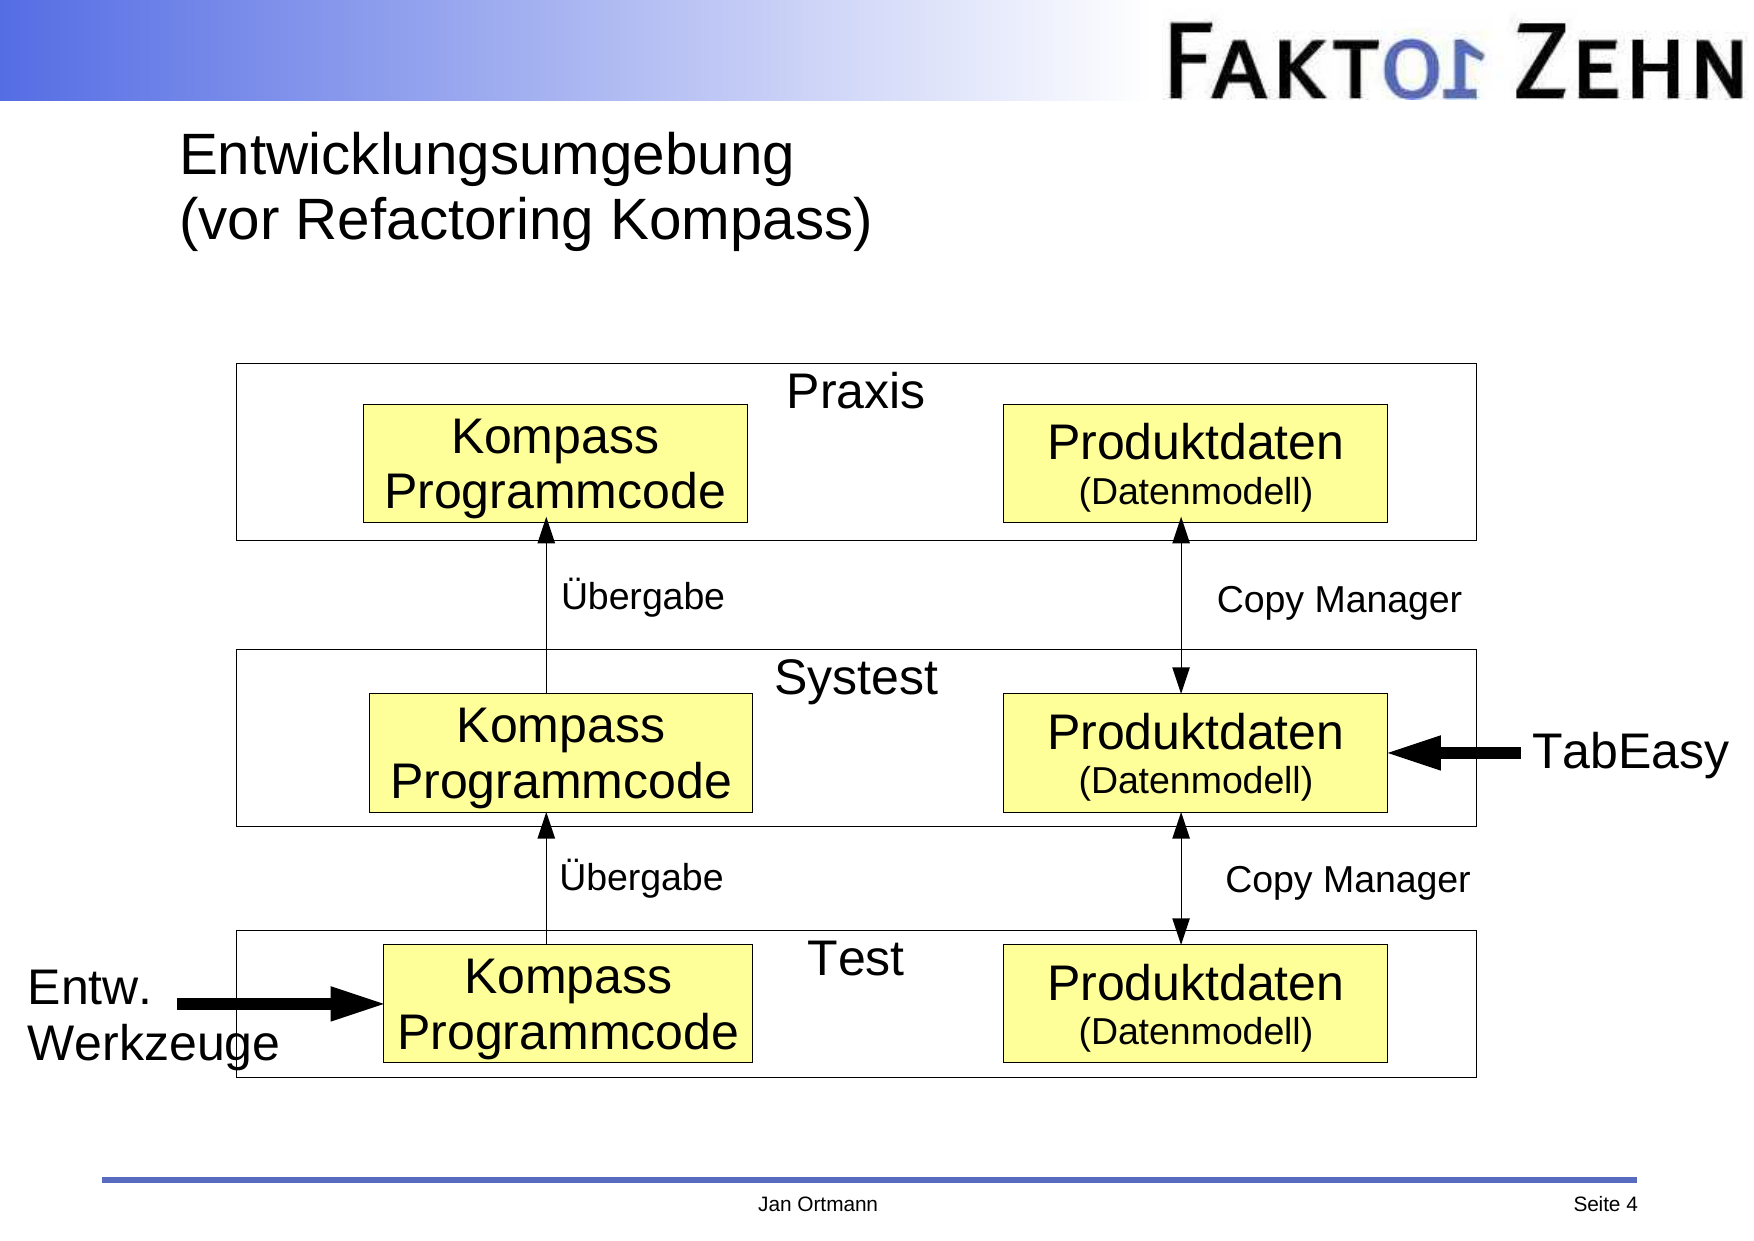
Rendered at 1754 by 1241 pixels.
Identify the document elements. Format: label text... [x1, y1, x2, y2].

text_box Entw. Werkzeuge [27, 959, 281, 1072]
text_box Test [236, 930, 1477, 1078]
text_box Systest [547, 649, 1181, 827]
text_box Systest [1182, 649, 1477, 752]
text_box Test [236, 930, 546, 1003]
text_box Copy Manager [1216, 577, 1462, 621]
text_box Produktdaten (Datenmodell) [1003, 693, 1388, 813]
title Entwicklungsumgebung (vor Refactoring Kompass) [179, 121, 1576, 317]
text_box Kompass Programmcode [369, 693, 753, 813]
text_box Produktdaten (Datenmodell) [1003, 944, 1388, 1063]
text_box Übergabe [559, 856, 724, 899]
text_box Systest [236, 649, 546, 827]
text_box Kompass Programmcode [363, 404, 748, 523]
text_box Praxis [236, 363, 1477, 541]
text_box TabEasy [1532, 723, 1730, 780]
text_box Produktdaten (Datenmodell) [1003, 404, 1388, 523]
text_box Kompass Programmcode [383, 944, 753, 1063]
text_box Übergabe [561, 575, 726, 618]
picture [1162, 7, 1752, 100]
text_box Copy Manager [1225, 858, 1471, 901]
text_box Systest [1182, 754, 1477, 827]
